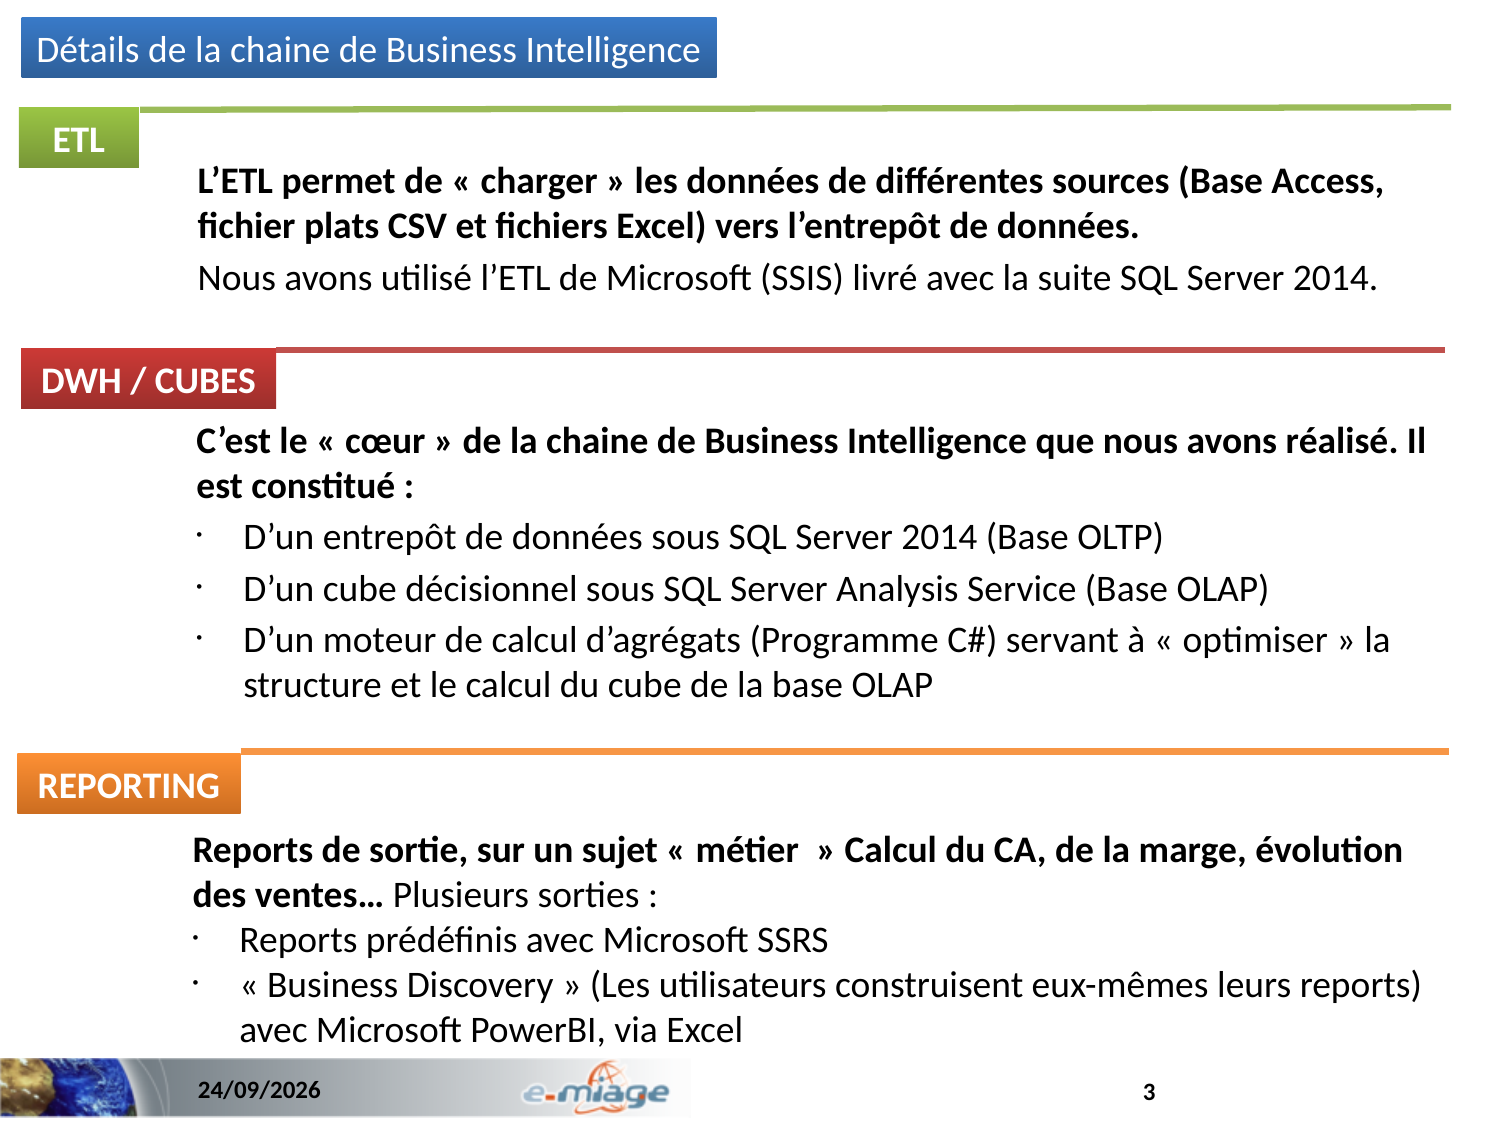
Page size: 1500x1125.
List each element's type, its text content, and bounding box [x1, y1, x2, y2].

text_box ETL [18, 107, 139, 168]
text_box Reports de sortie, sur un sujet « métier » Calcul du CA, de la marge, évolution des ventes… Plusieurs sorties : Reports prédéfinis avec Microsoft SSRS « Business Discovery » (Les utilisateurs construisent eux-mêmes leurs reports) avec Microsoft PowerBI, via Excel [177, 817, 1449, 1058]
text_box L’ETL permet de « charger » les données de différentes sources (Base Access, fichier plats CSV et fichiers Excel) vers l’entrepôt de données. Nous avons utilisé l’ETL de Microsoft (SSIS) livré avec la suite SQL Server 2014. [183, 148, 1454, 306]
text_box REPORTING [17, 753, 241, 814]
text_box Détails de la chaine de Business Intelligence [21, 17, 717, 78]
picture [0, 1058, 691, 1118]
text_box C’est le « cœur » de la chaine de Business Intelligence que nous avons réalisé. Il est constitué : D’un entrepôt de données sous SQL Server 2014 (Base OLTP) D’un cube décisionnel sous SQL Server Analysis Service (Base OLAP) D’un moteur de calcul d’agrégats (Programme C#) servant à « optimiser » la structure et le calcul du cube de la base OLAP [181, 408, 1453, 713]
text_box DWH / CUBES [21, 348, 277, 409]
